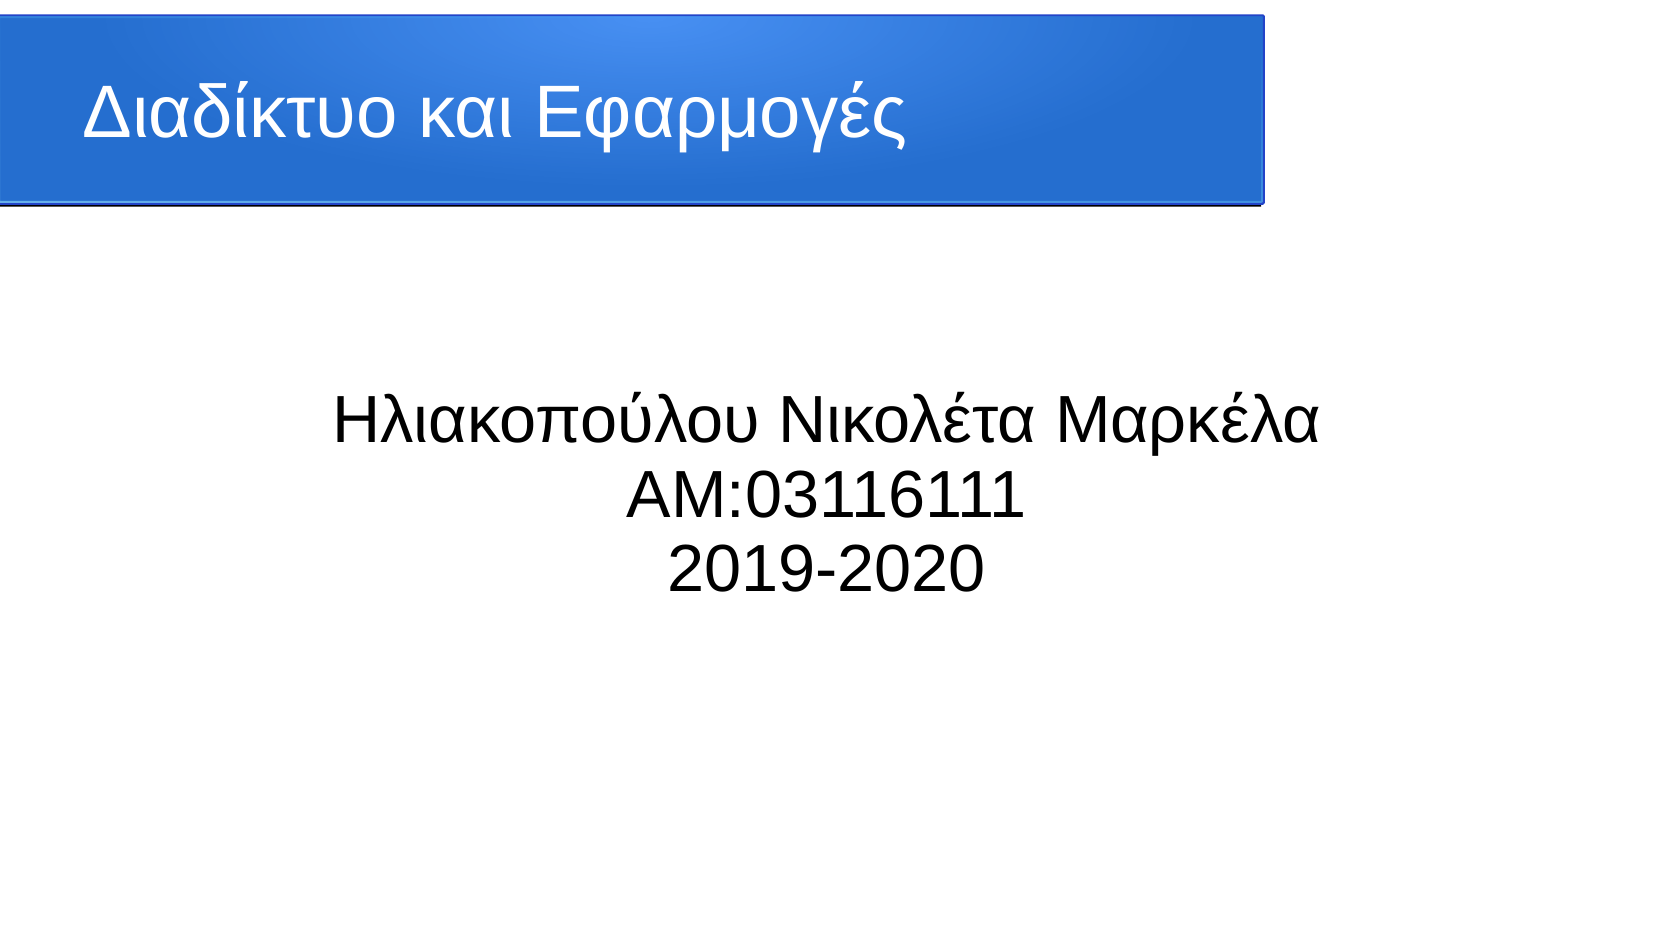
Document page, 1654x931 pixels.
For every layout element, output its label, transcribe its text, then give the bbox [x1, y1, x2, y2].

subtitle Ηλιακοπούλου Νικολέτα Μαρκέλα ΑΜ:03116111 2019-2020 [82, 224, 1571, 764]
title Διαδίκτυο και Εφαρμογές [82, 35, 1235, 189]
